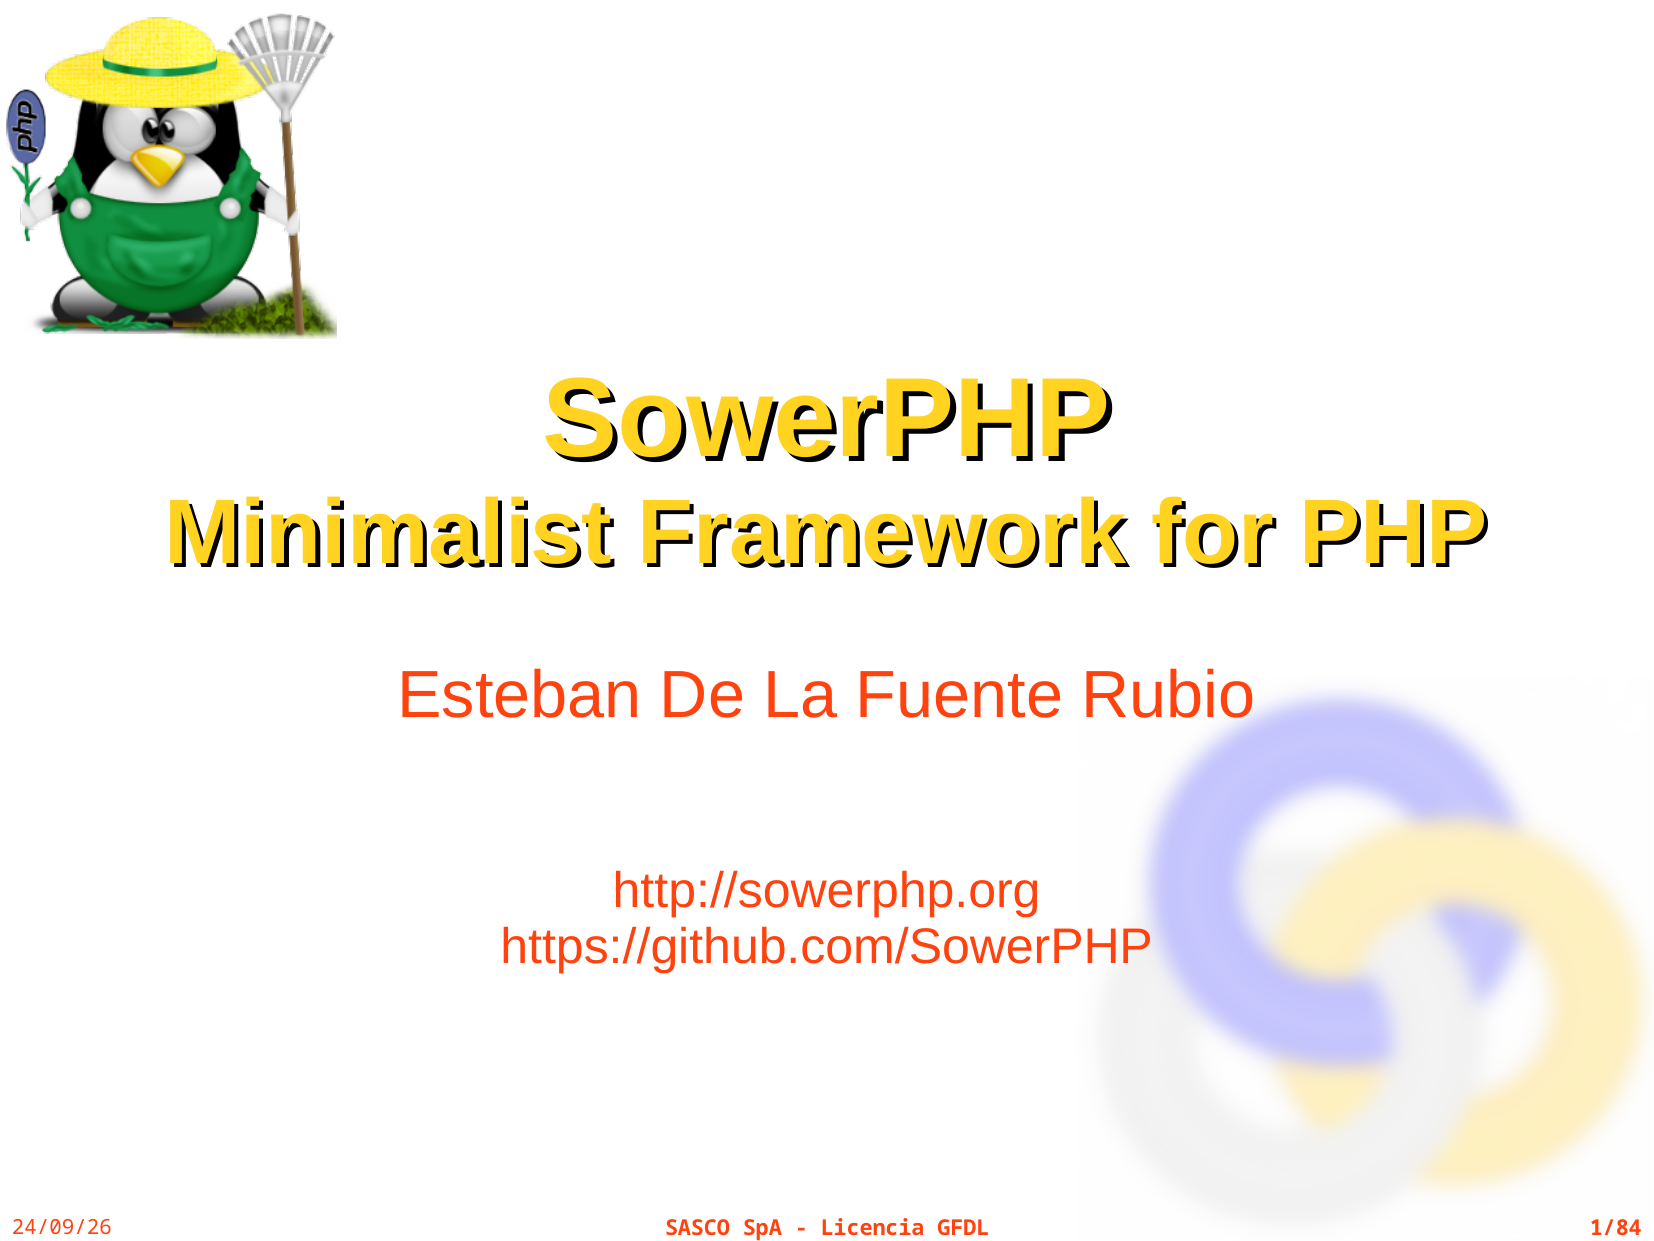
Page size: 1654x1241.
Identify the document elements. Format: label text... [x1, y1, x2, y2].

picture [1074, 657, 1654, 1241]
picture [4, 5, 337, 339]
subtitle SowerPHP Minimalist Framework for PHP Esteban De La Fuente Rubio http://sowerphp.org https://github.com/SowerPHP [47, 348, 1607, 981]
